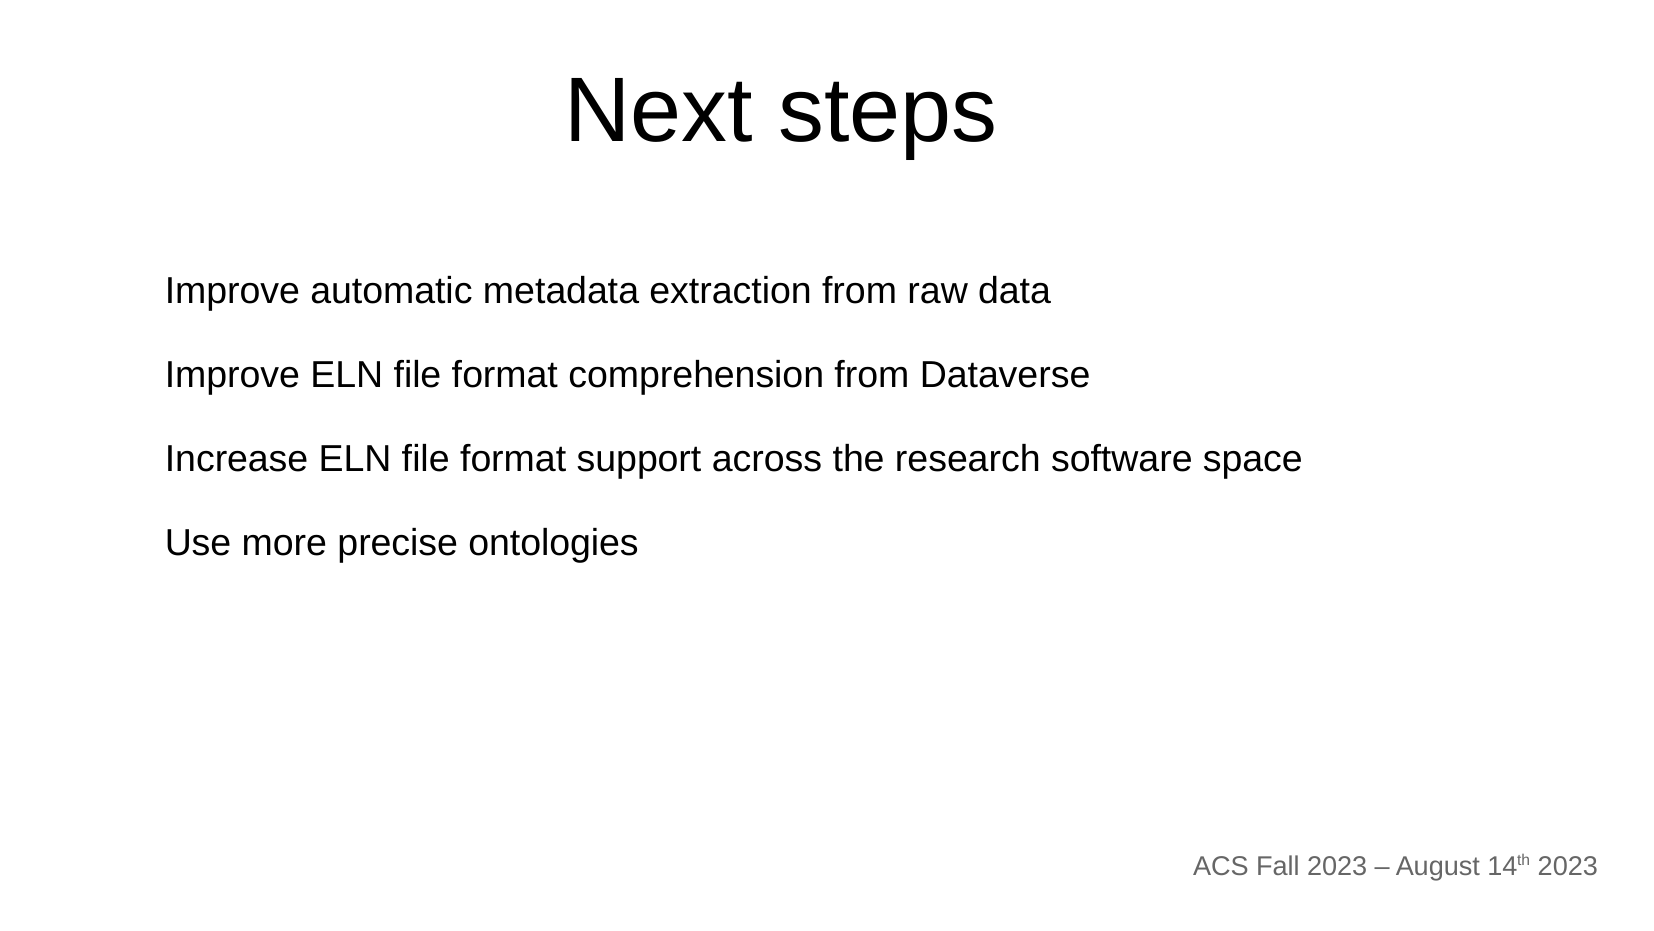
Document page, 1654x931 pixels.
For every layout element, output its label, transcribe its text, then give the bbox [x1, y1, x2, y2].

title Next steps [37, 32, 1526, 188]
text_box Improve automatic metadata extraction from raw data Improve ELN file format comprehension from Dataverse Increase ELN file format support across the research software space Use more precise ontologies [150, 262, 1463, 572]
text_box ACS Fall 2023 – August 14th 2023 [1162, 843, 1613, 901]
